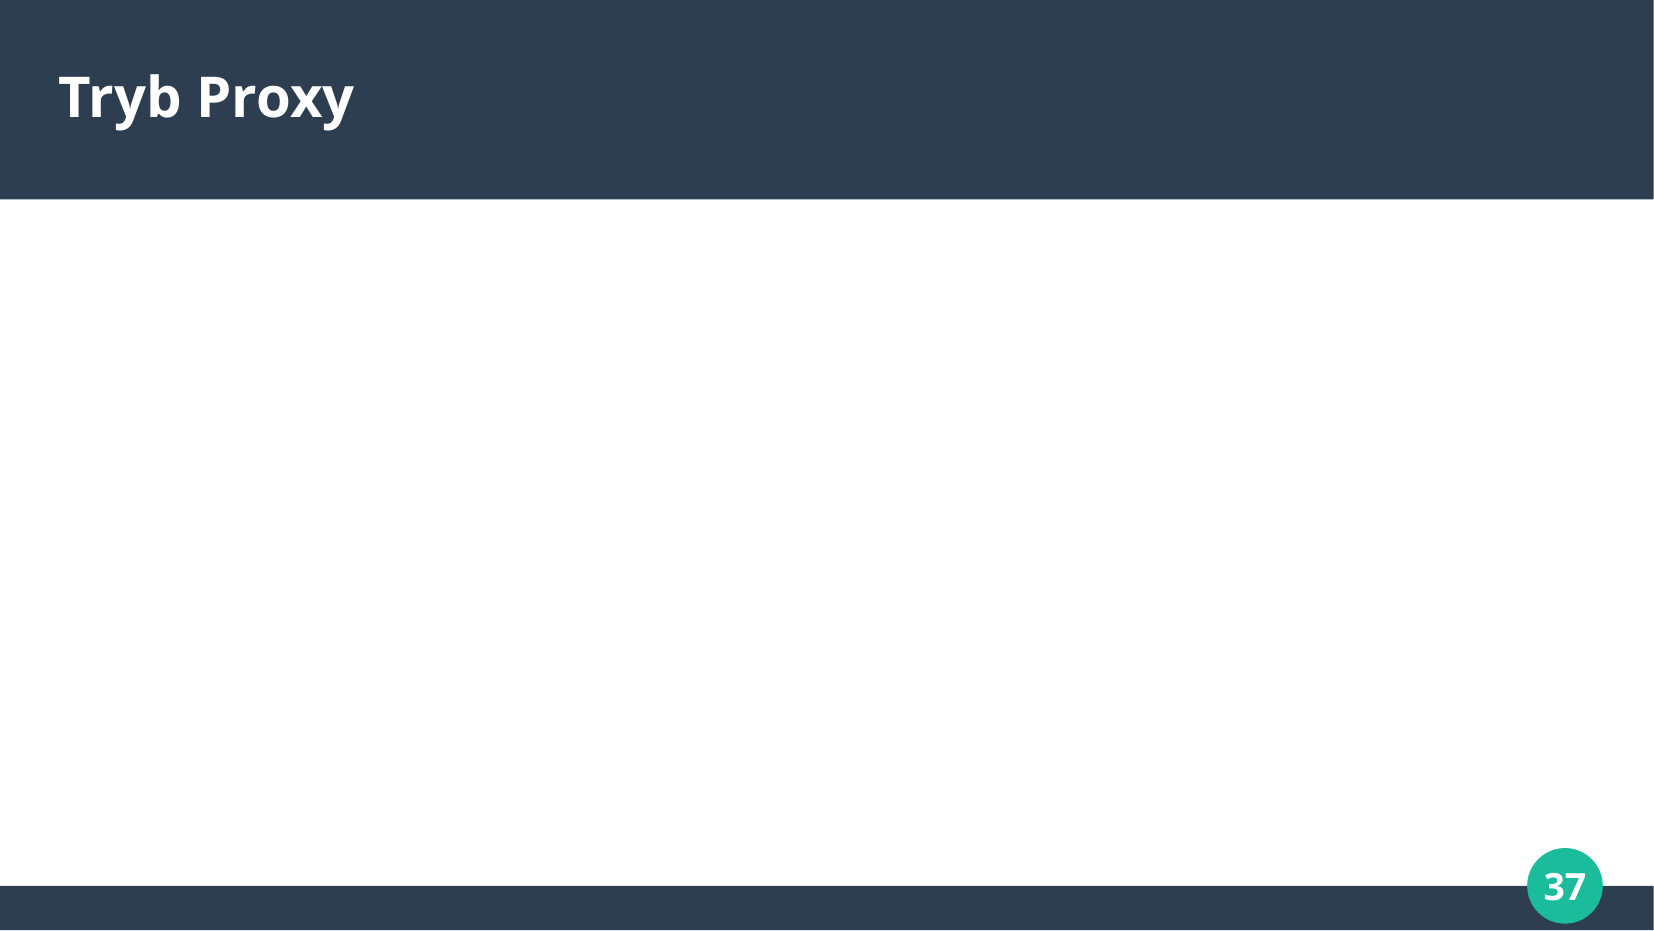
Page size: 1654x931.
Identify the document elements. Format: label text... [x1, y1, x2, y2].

title Tryb Proxy [59, 37, 1595, 156]
